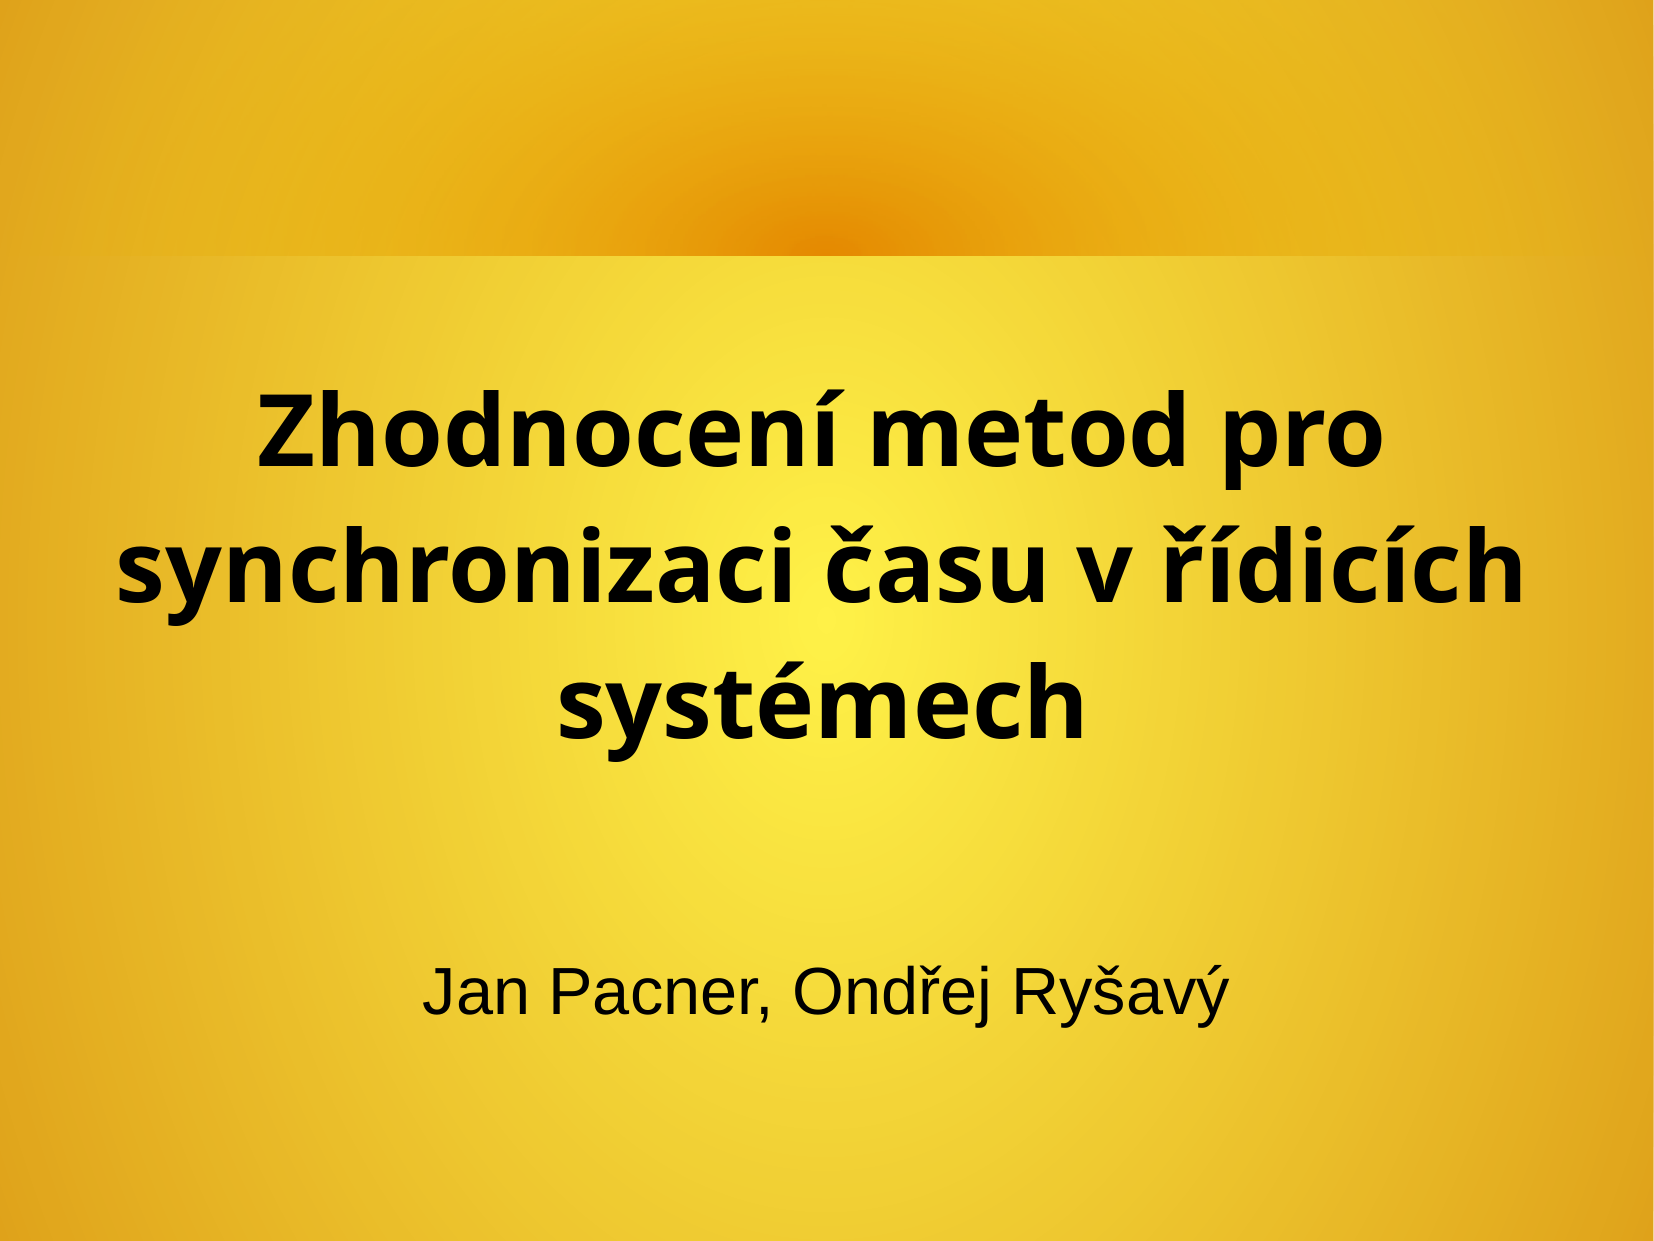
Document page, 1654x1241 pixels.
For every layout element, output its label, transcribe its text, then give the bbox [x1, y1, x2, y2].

subtitle Jan Pacner, Ondřej Ryšavý [134, 897, 1519, 1086]
title Zhodnocení metod pro synchronizaci času v řídicích systémech [78, 371, 1567, 756]
